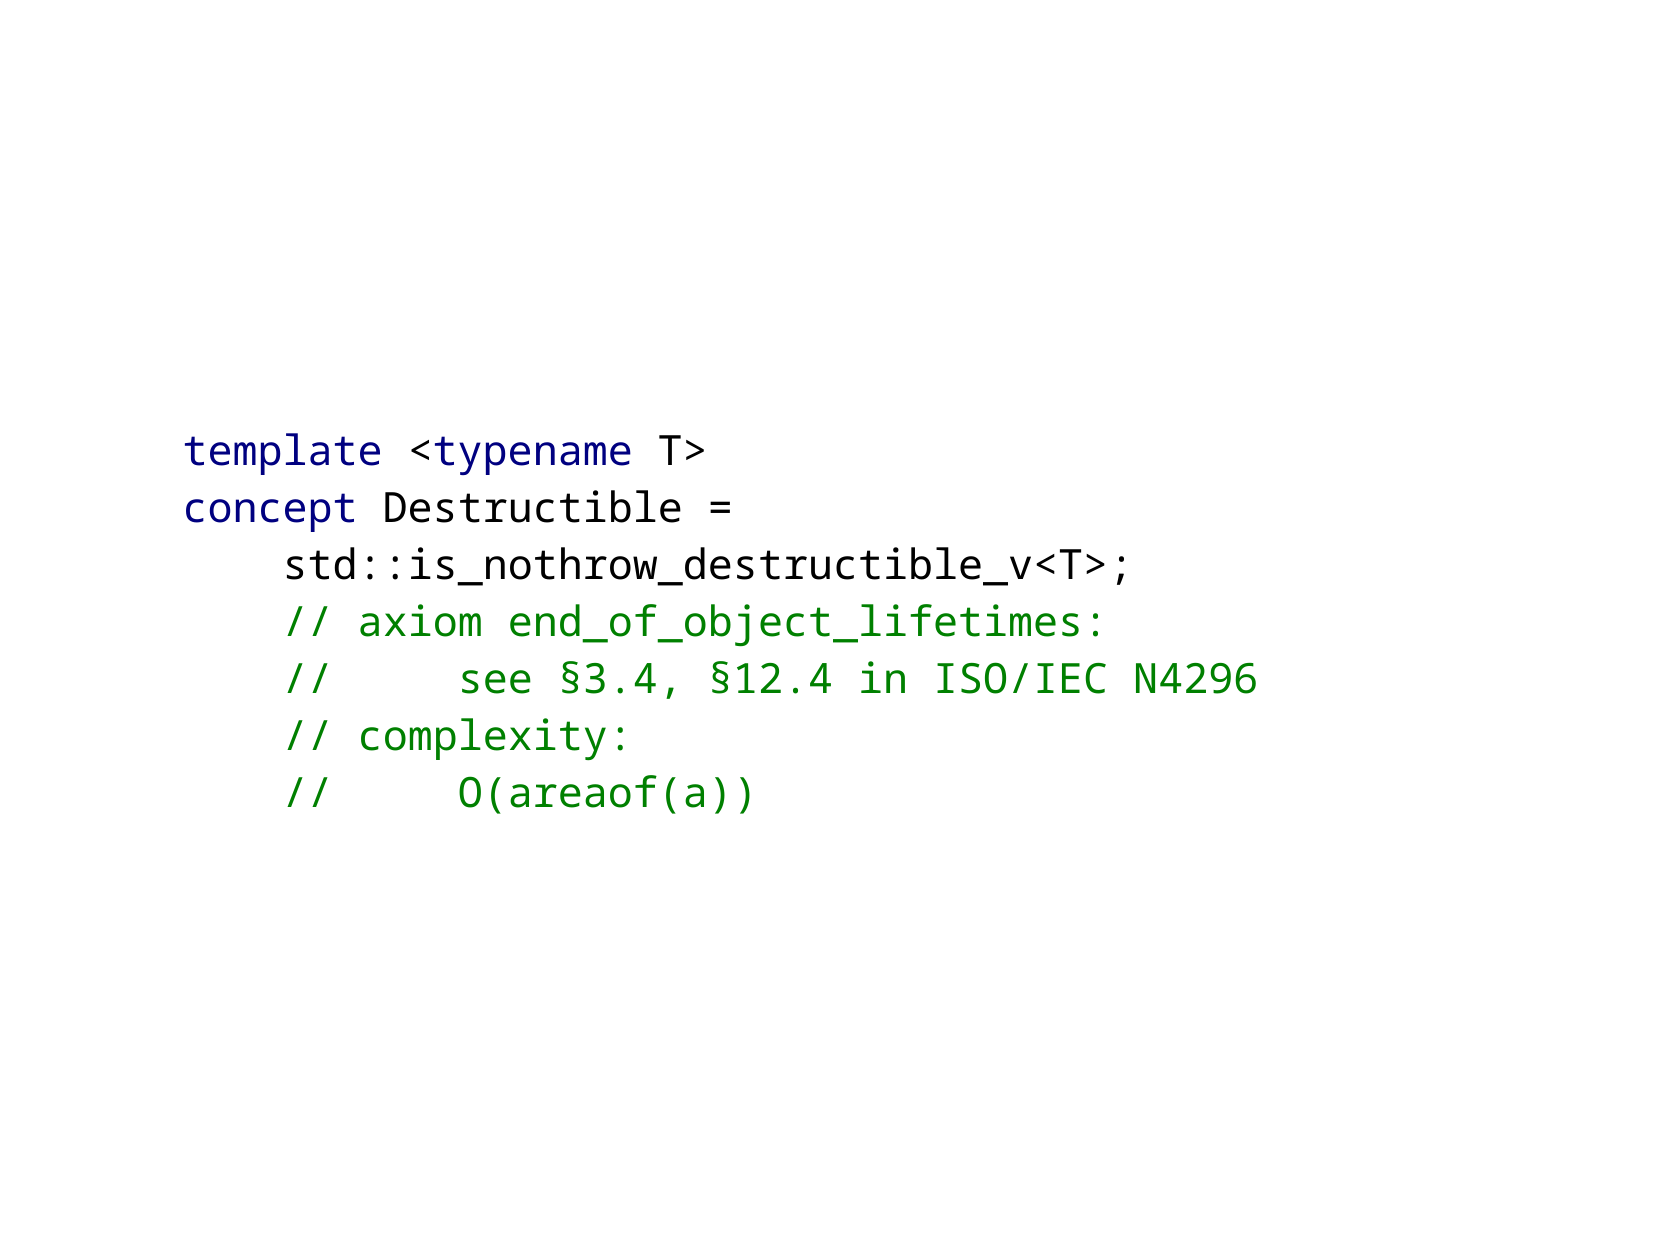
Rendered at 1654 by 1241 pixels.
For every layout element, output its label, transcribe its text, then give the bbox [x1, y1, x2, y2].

subtitle template <typename T> concept Destructible = std::is_nothrow_destructible_v<T>; // axiom end_of_object_lifetimes: // see §3.4, §12.4 in ISO/IEC N4296 // complexity: // O(areaof(a)) [82, 260, 1571, 980]
